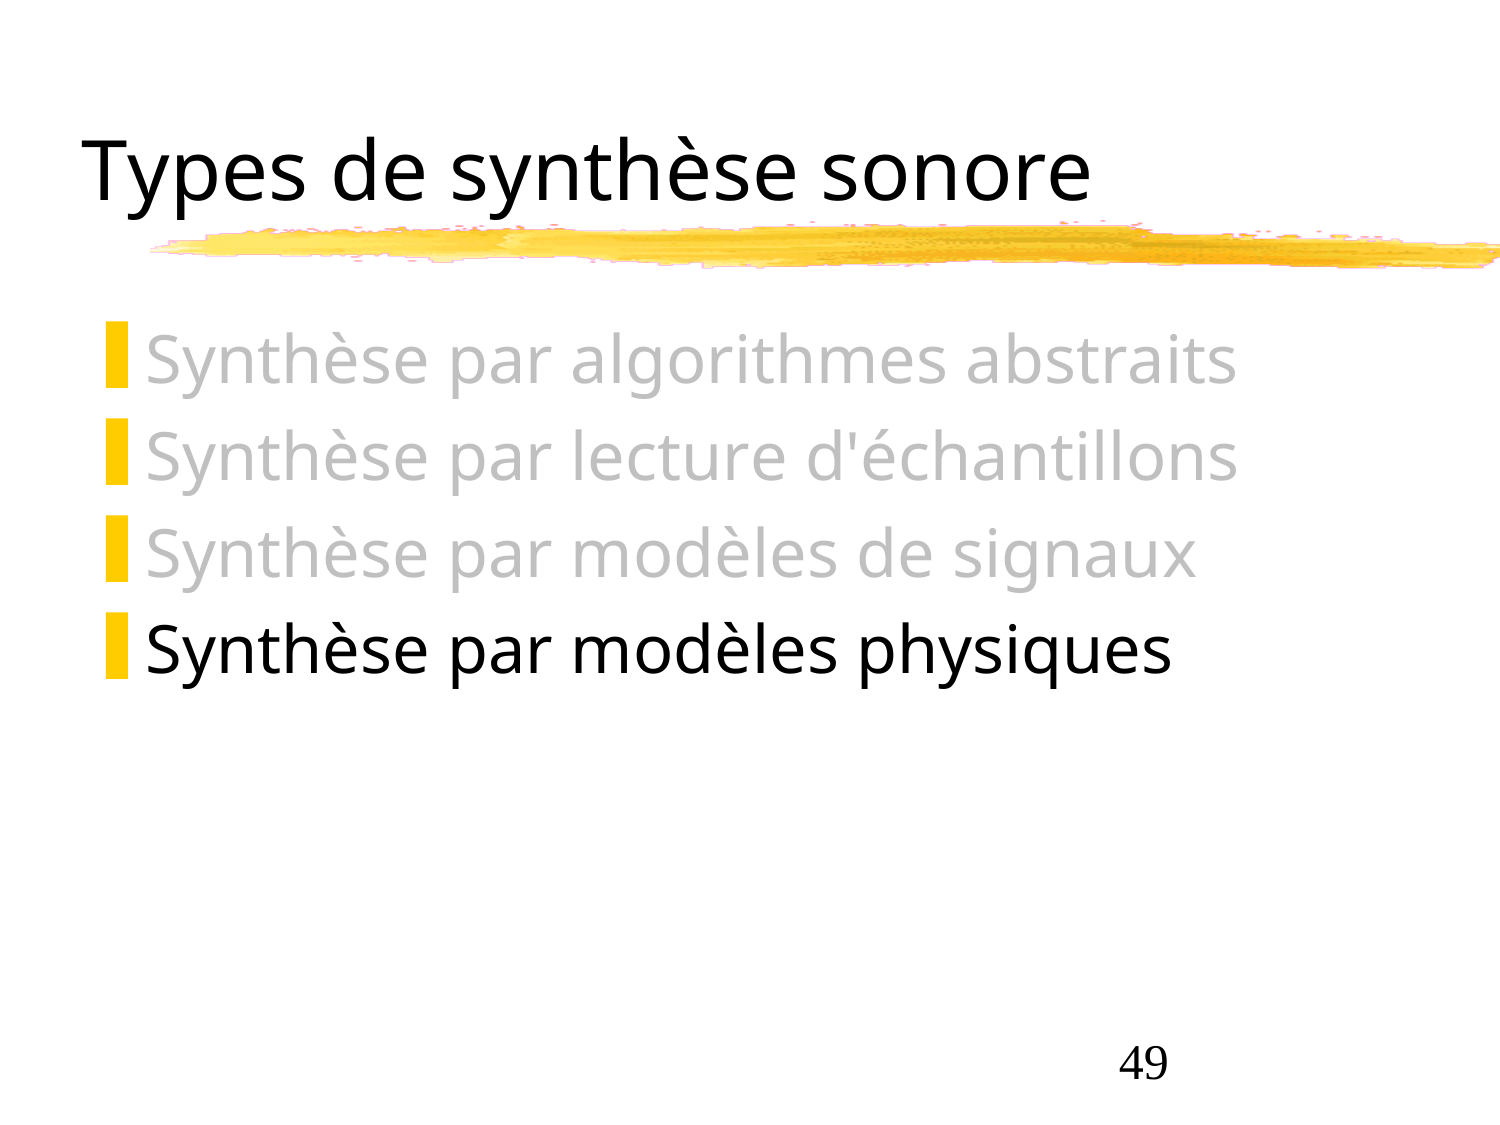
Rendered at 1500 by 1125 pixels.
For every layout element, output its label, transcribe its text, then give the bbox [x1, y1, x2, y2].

list Synthèse par algorithmes abstraits Synthèse par lecture d'échantillons Synthèse par modèles de signaux Synthèse par modèles physiques [74, 309, 1417, 994]
title Types de synthèse sonore [66, 0, 1342, 225]
picture [150, 215, 1500, 279]
